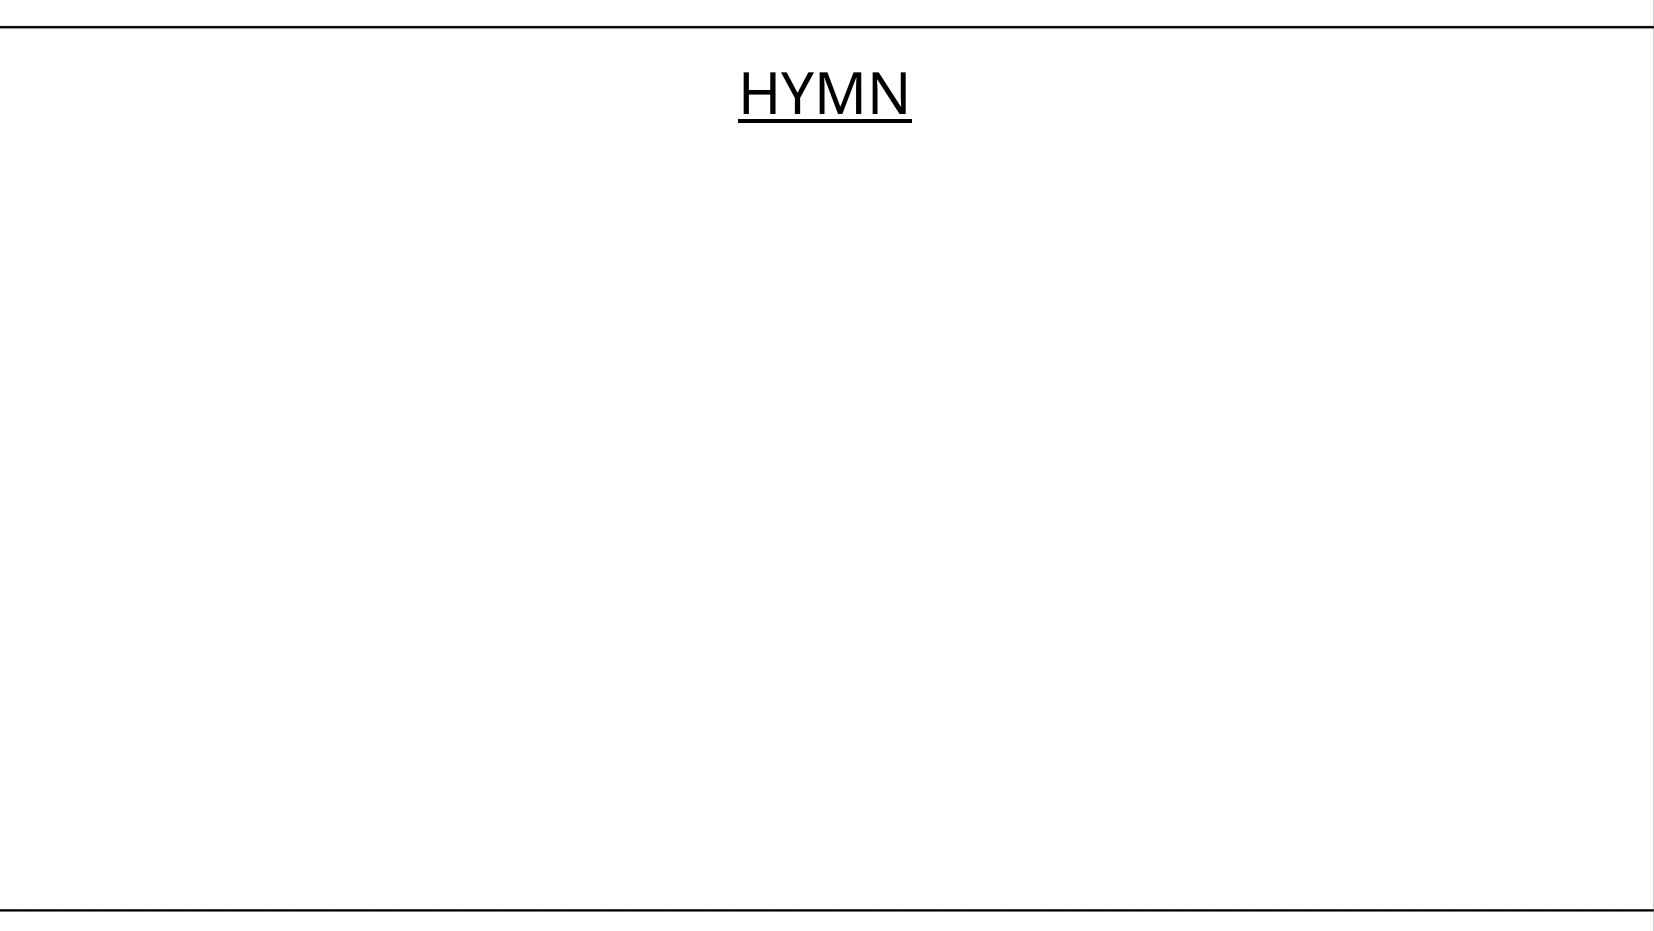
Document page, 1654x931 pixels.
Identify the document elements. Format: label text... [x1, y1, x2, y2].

text_box HYMN [105, 45, 1546, 226]
picture [0, 0, 1654, 931]
